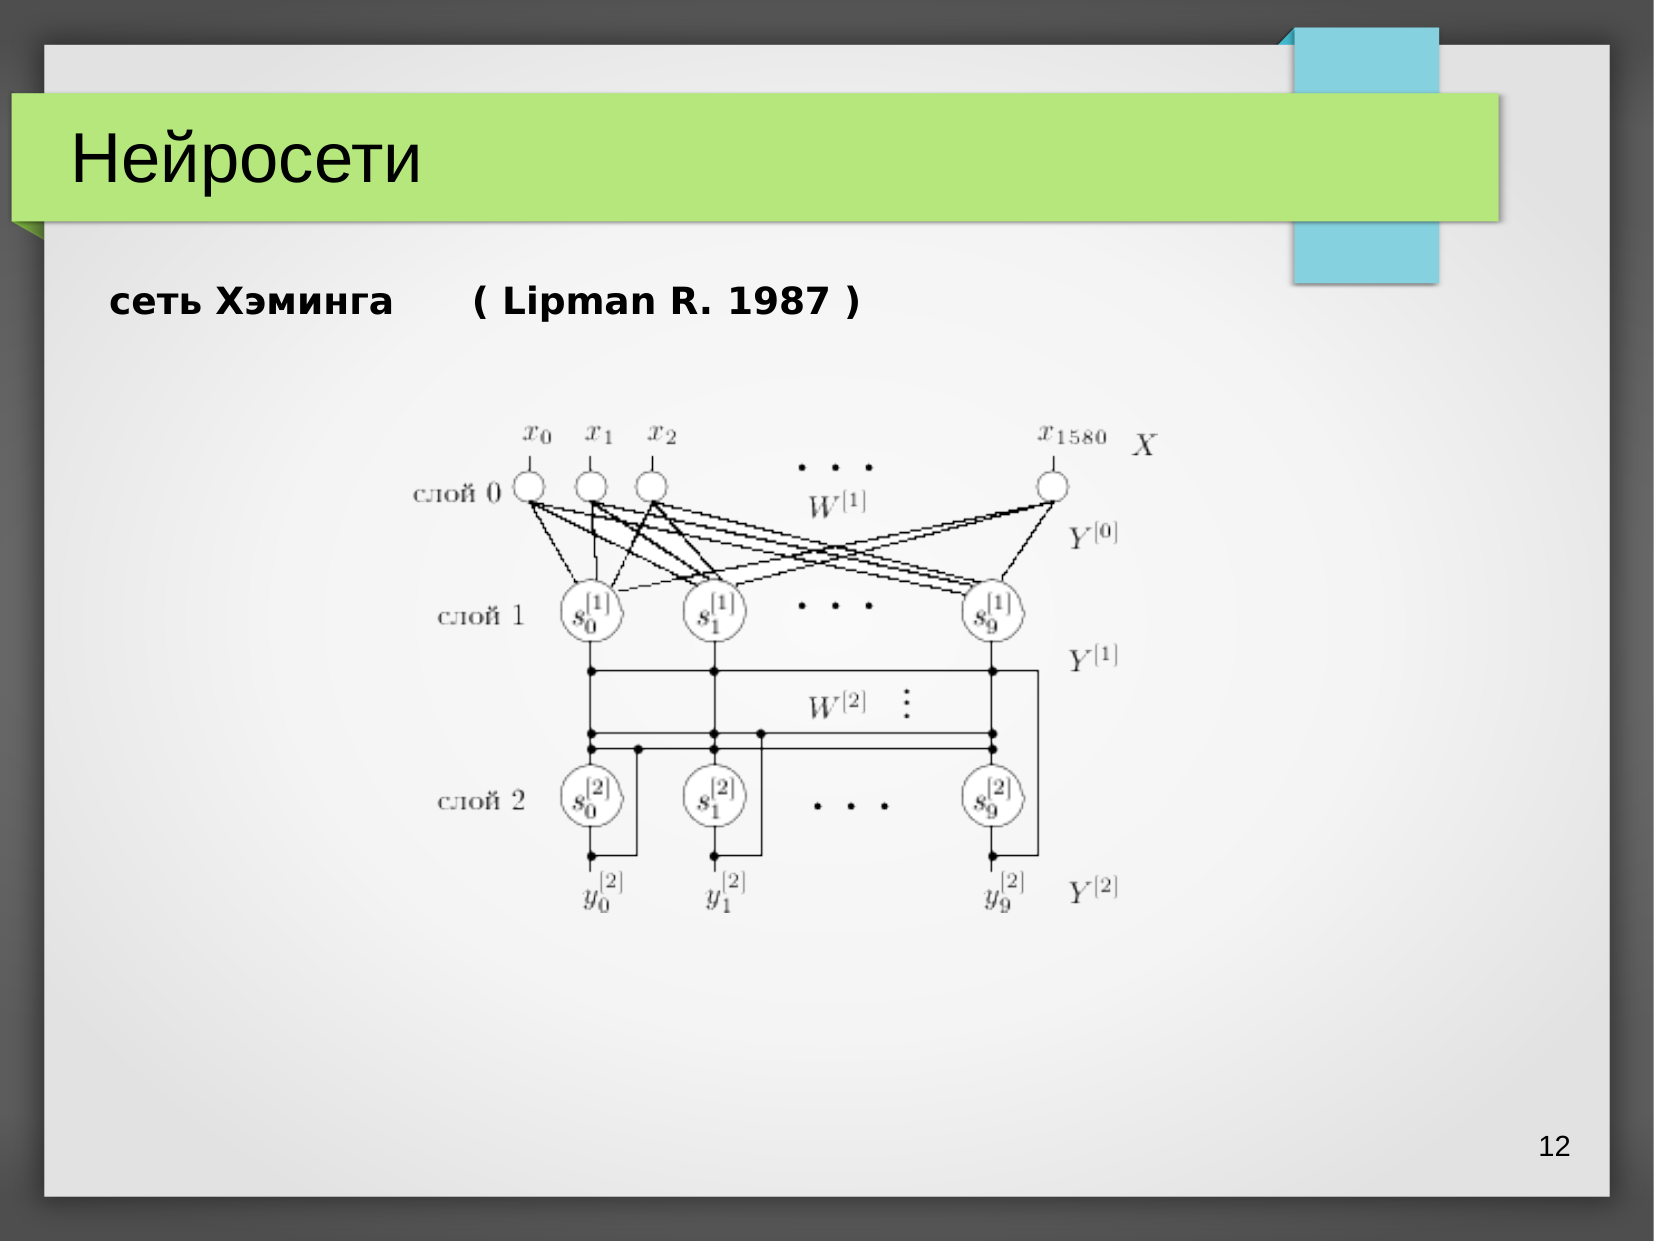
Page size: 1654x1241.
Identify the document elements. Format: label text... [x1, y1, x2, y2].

title Нейросети [70, 118, 1205, 199]
picture [0, 0, 1654, 1241]
text_box сеть Хэминга ( Lipman R. 1987 ) [94, 272, 957, 375]
